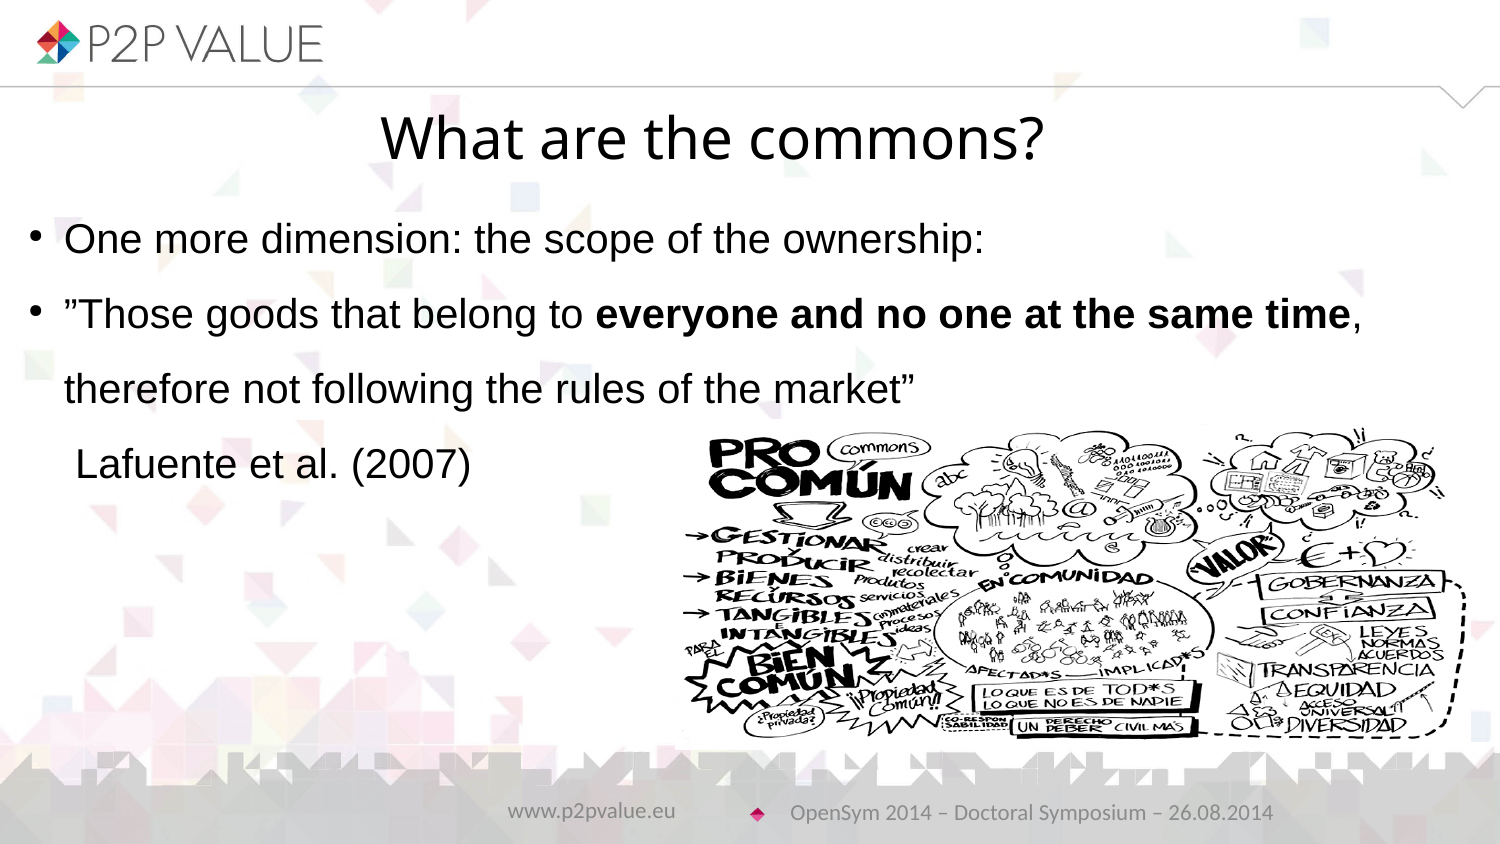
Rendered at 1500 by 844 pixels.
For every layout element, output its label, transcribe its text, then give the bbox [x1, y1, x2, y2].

text_box OpenSym 2014 – Doctoral Symposium – 26.08.2014 [777, 788, 1470, 834]
subtitle One more dimension: the scope of the ownership: ”Those goods that belong to everyone and no one at the same time, therefore not following the rules of the market” Lafuente et al. (2007) [15, 180, 1496, 736]
text_box www.p2pvalue.eu [501, 789, 720, 829]
title What are the commons? [60, 92, 1366, 180]
picture [0, 0, 1500, 844]
